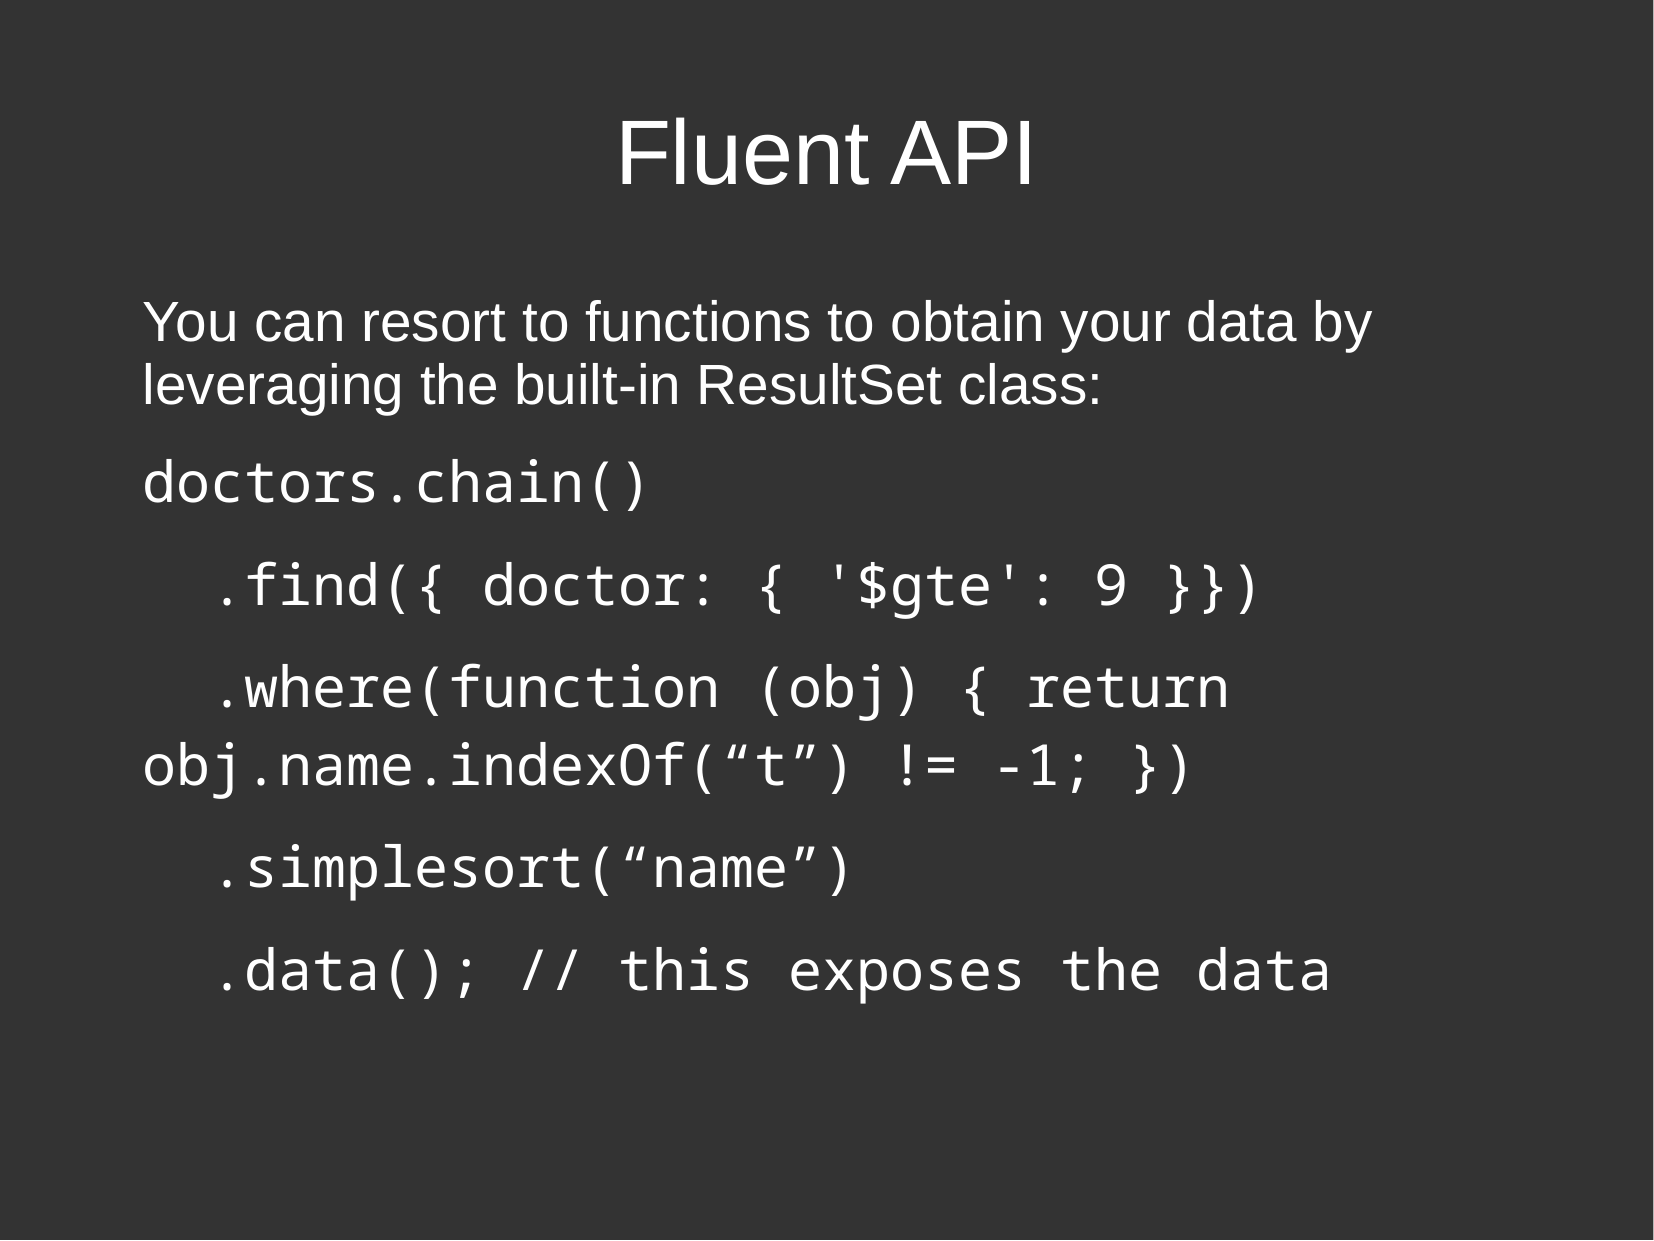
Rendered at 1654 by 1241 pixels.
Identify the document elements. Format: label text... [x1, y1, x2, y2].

list You can resort to functions to obtain your data by leveraging the built-in ResultSet class: doctors.chain() .find({ doctor: { '$gte': 9 }}) .where(function (obj) { return obj.name.indexOf(“t”) != -1; }) .simplesort(“name”) .data(); // this exposes the data [82, 290, 1571, 1010]
title Fluent API [82, 49, 1571, 257]
